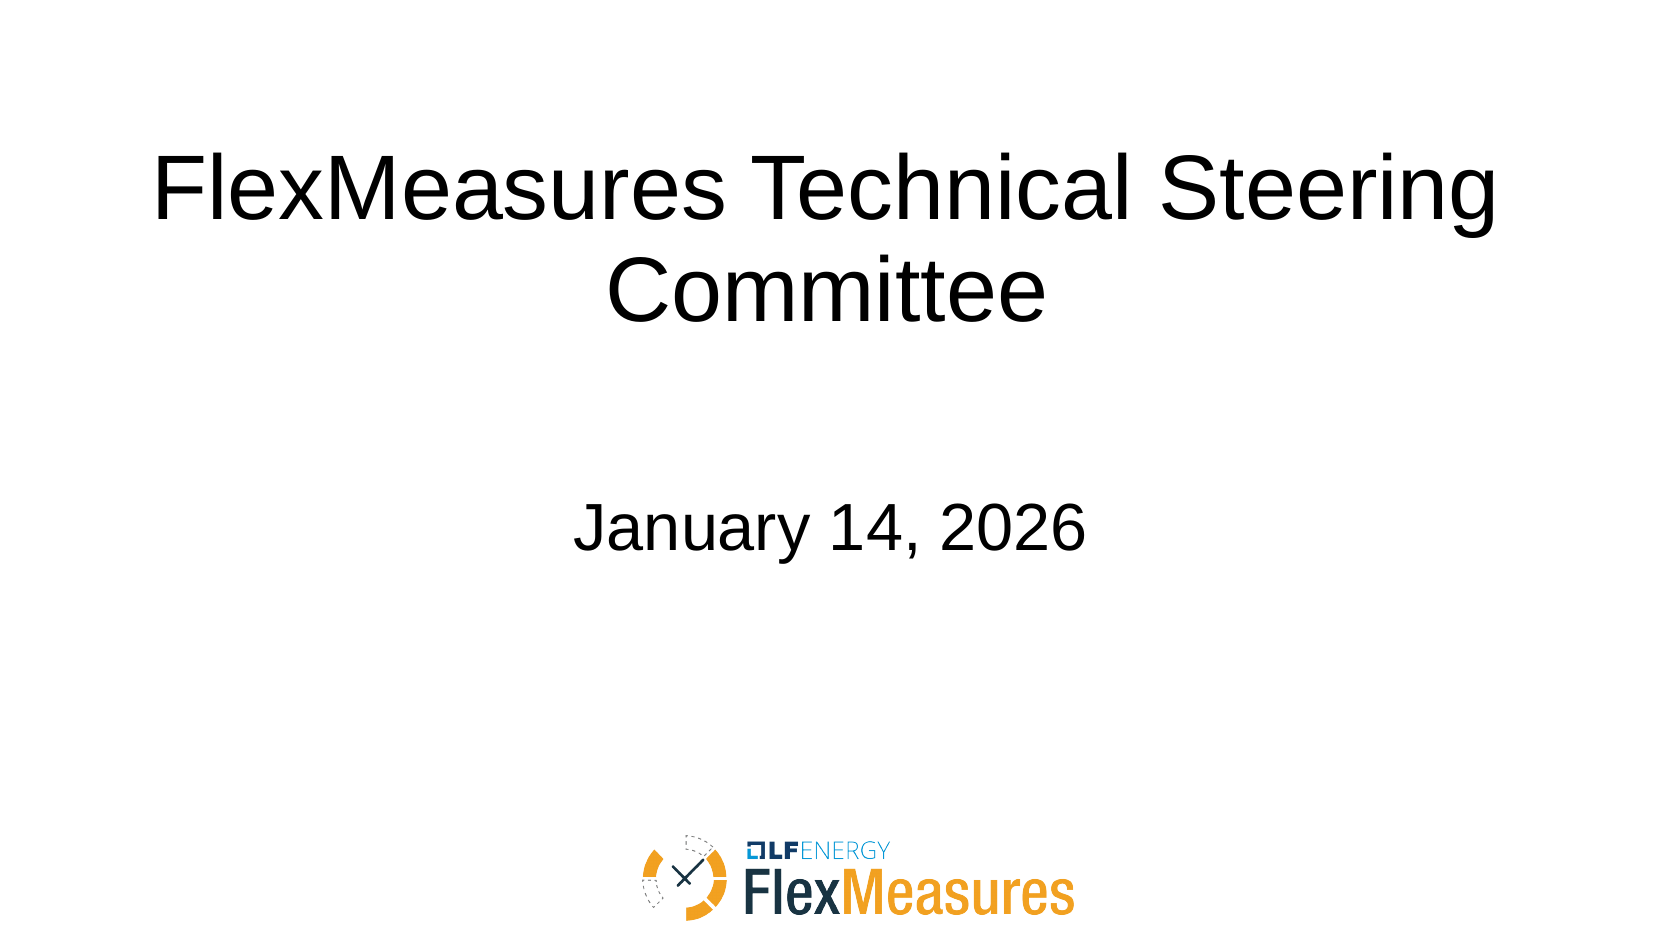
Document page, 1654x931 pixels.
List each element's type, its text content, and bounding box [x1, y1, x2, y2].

picture [642, 835, 1074, 921]
subtitle January 14, 2026 [86, 257, 1575, 798]
title FlexMeasures Technical Steering Committee [82, 136, 1571, 342]
